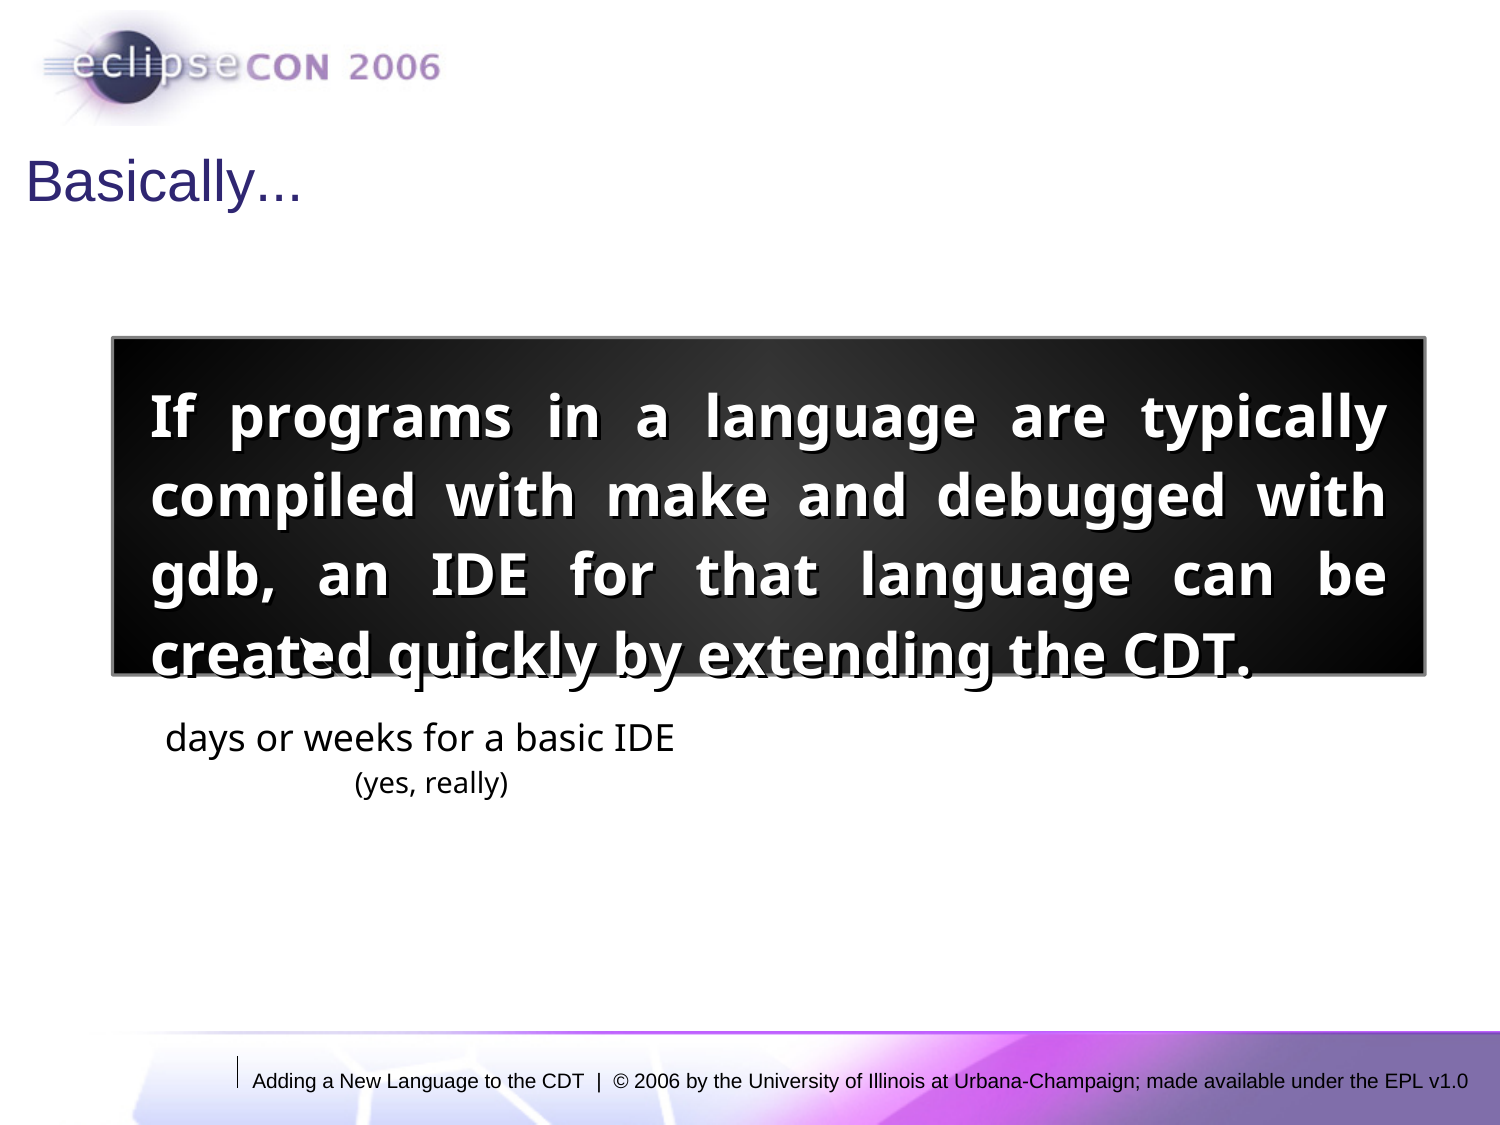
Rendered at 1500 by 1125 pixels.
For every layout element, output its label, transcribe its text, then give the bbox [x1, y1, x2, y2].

text_box If programs in a language are typically compiled with make and debugged with gdb, an IDE for that language can be created quickly by extending the CDT. [150, 375, 1388, 805]
picture [0, 1031, 1500, 1125]
text_box days or weeks for a basic IDE (yes, really) [150, 703, 714, 826]
picture [31, 10, 1040, 126]
title Basically... [25, 142, 1378, 225]
text_box [112, 337, 1426, 676]
